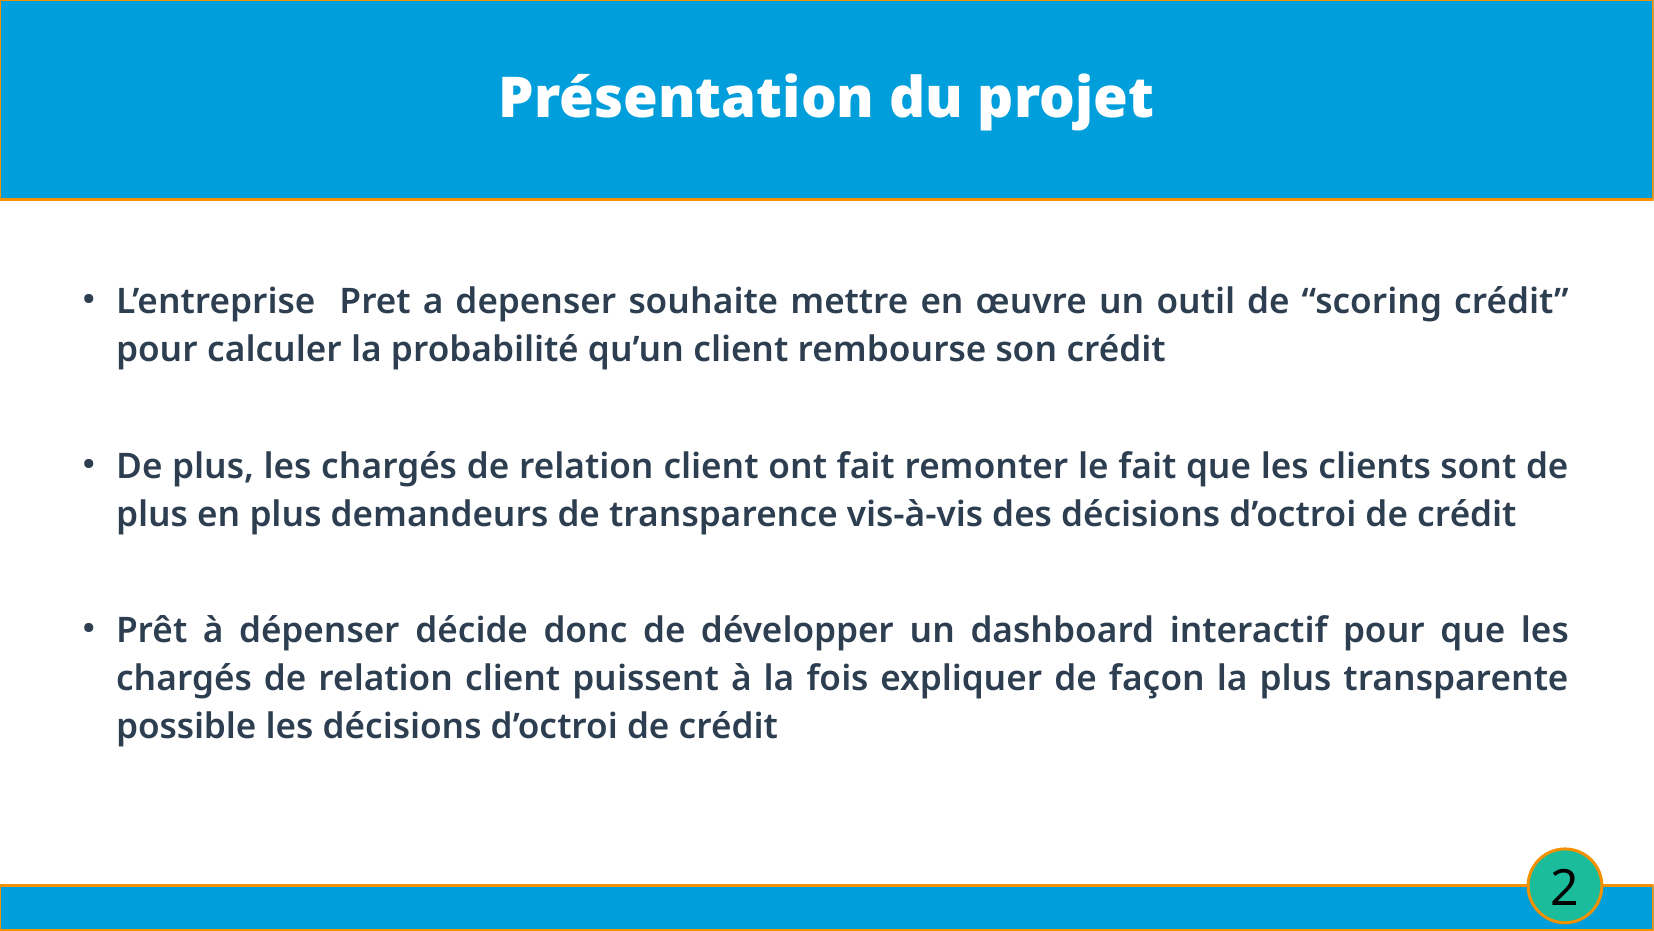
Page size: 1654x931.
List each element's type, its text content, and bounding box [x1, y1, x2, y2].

list L’entreprise Pret a depenser souhaite mettre en œuvre un outil de “scoring crédit” pour calculer la probabilité qu’un client rembourse son crédit De plus, les chargés de relation client ont fait remonter le fait que les clients sont de plus en plus demandeurs de transparence vis-à-vis des décisions d’octroi de crédit Prêt à dépenser décide donc de développer un dashboard interactif pour que les chargés de relation client puissent à la fois expliquer de façon la plus transparente possible les décisions d’octroi de crédit [82, 217, 1571, 758]
title Présentation du projet [59, 37, 1595, 155]
